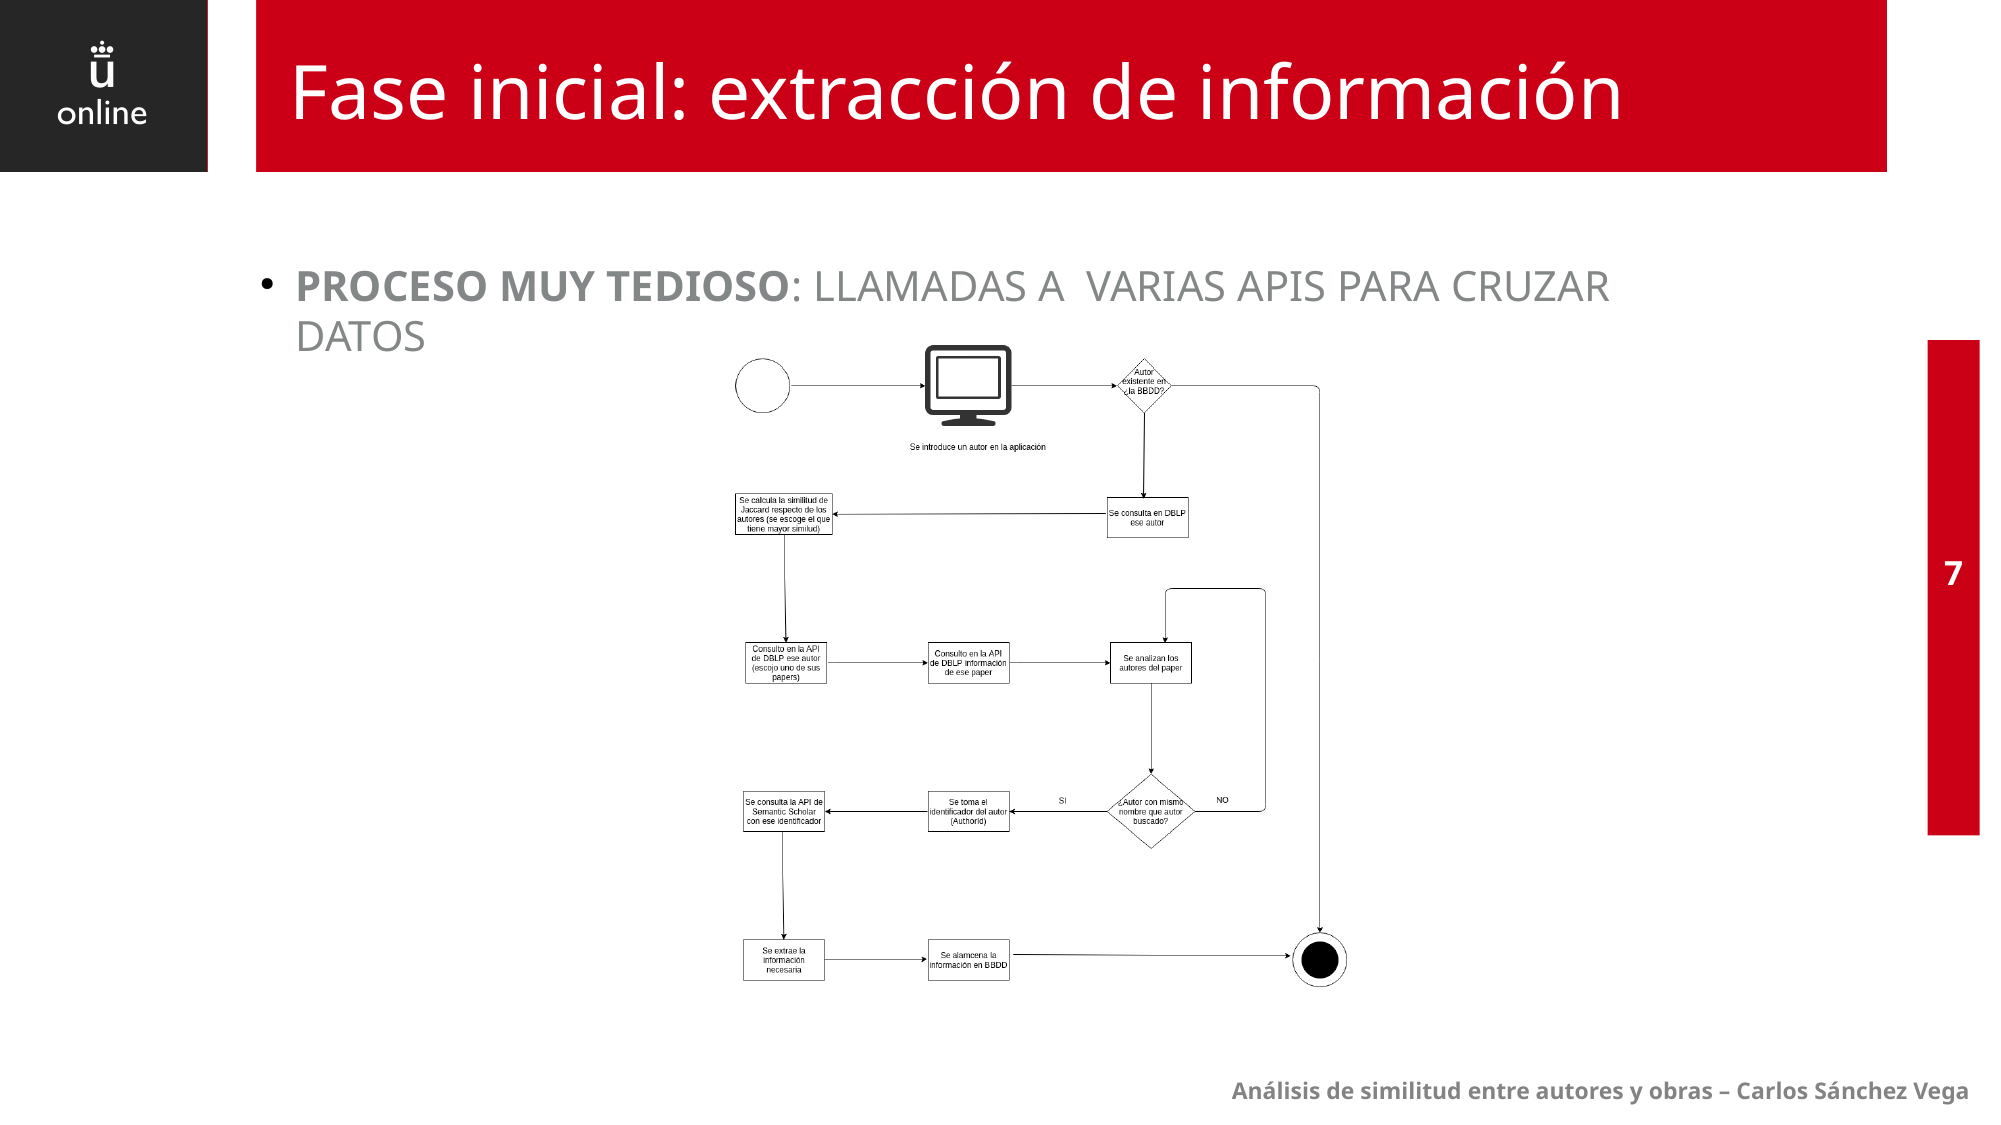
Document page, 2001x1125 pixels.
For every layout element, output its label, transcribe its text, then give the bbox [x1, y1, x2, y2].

slide_number <número> [1898, 544, 2000, 605]
footer Análisis de similitud entre autores y obras – Carlos Sánchez Vega [671, 1060, 1986, 1121]
title Fase inicial: extracción de información [274, 9, 1829, 142]
picture [735, 342, 1347, 987]
text_box Proceso muy tedioso: llamadas a VARIAS apis para cruzar datos [259, 259, 1718, 438]
picture [40, 26, 164, 150]
